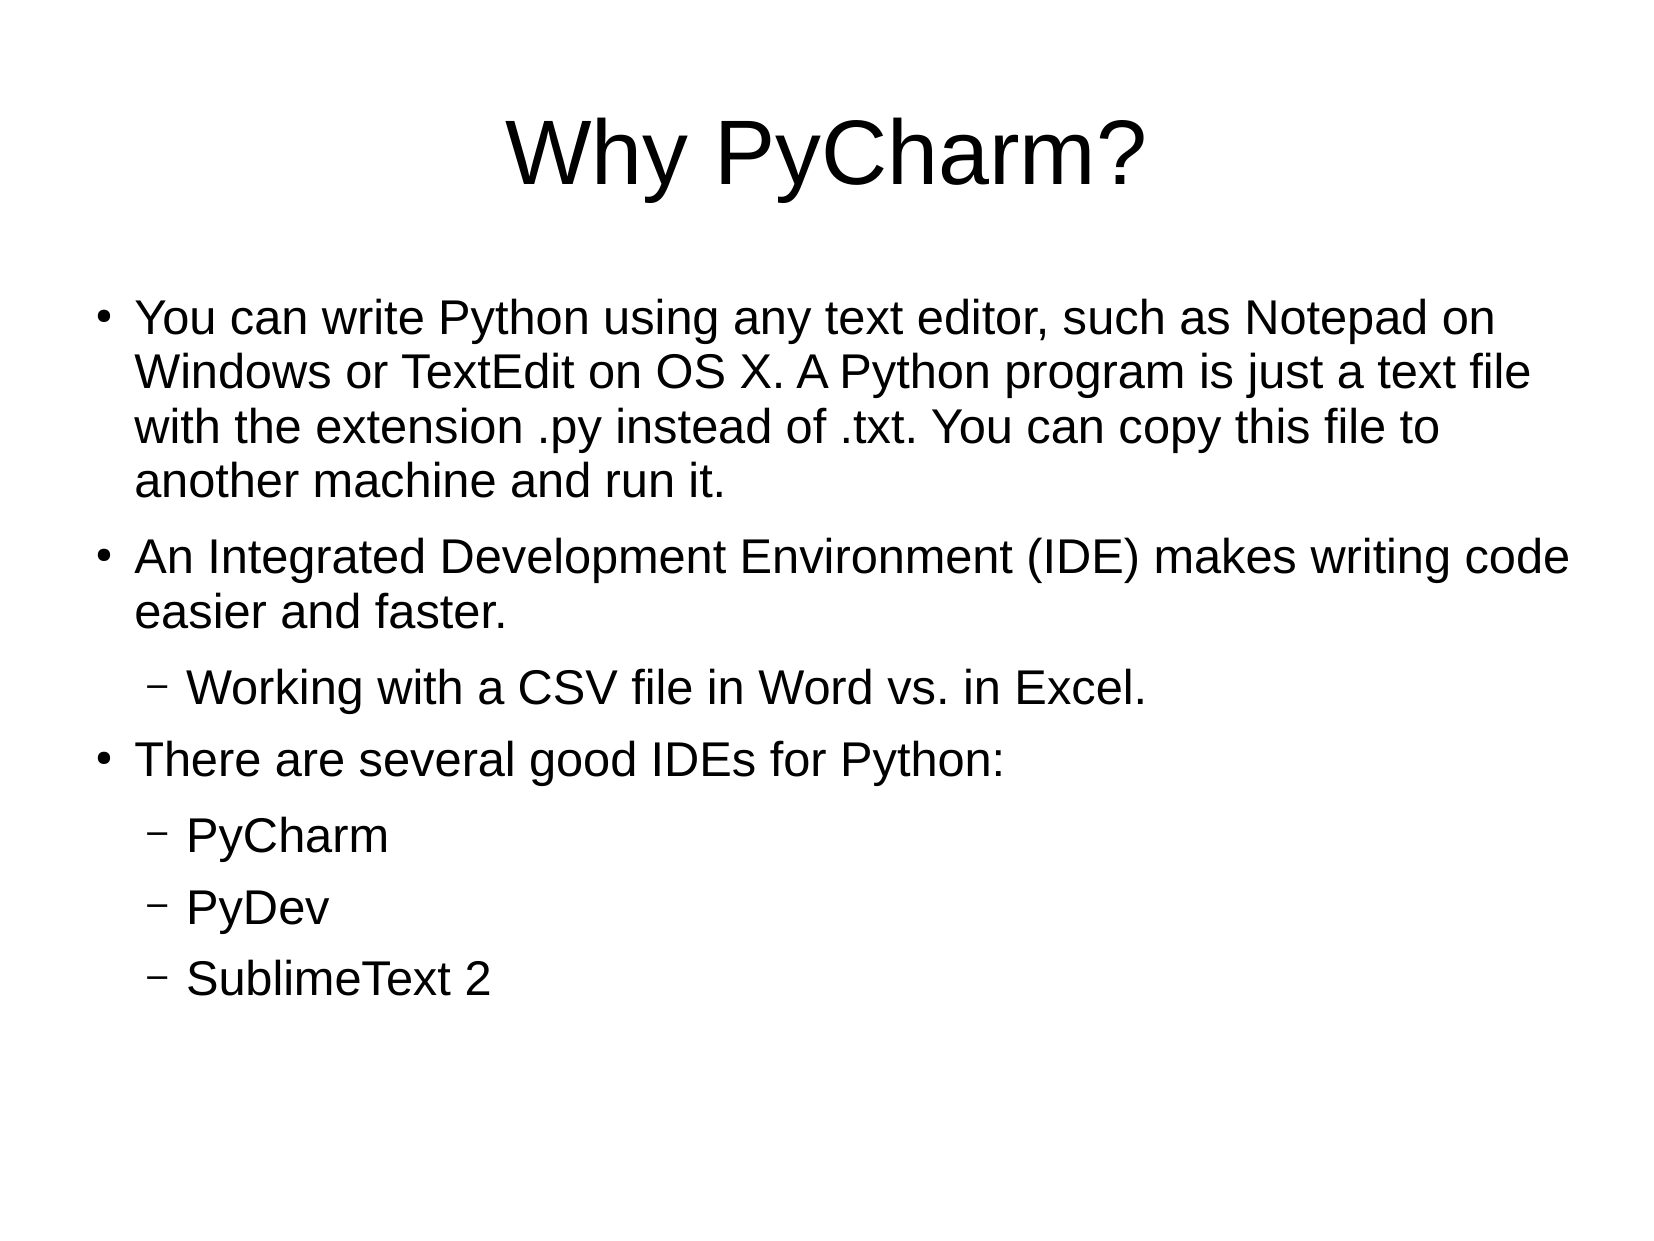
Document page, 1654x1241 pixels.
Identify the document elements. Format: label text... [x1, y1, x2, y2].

list You can write Python using any text editor, such as Notepad on Windows or TextEdit on OS X. A Python program is just a text file with the extension .py instead of .txt. You can copy this file to another machine and run it. An Integrated Development Environment (IDE) makes writing code easier and faster. Working with a CSV file in Word vs. in Excel. There are several good IDEs for Python: PyCharm PyDev SublimeText 2 [82, 290, 1571, 1010]
title Why PyCharm? [82, 49, 1571, 257]
